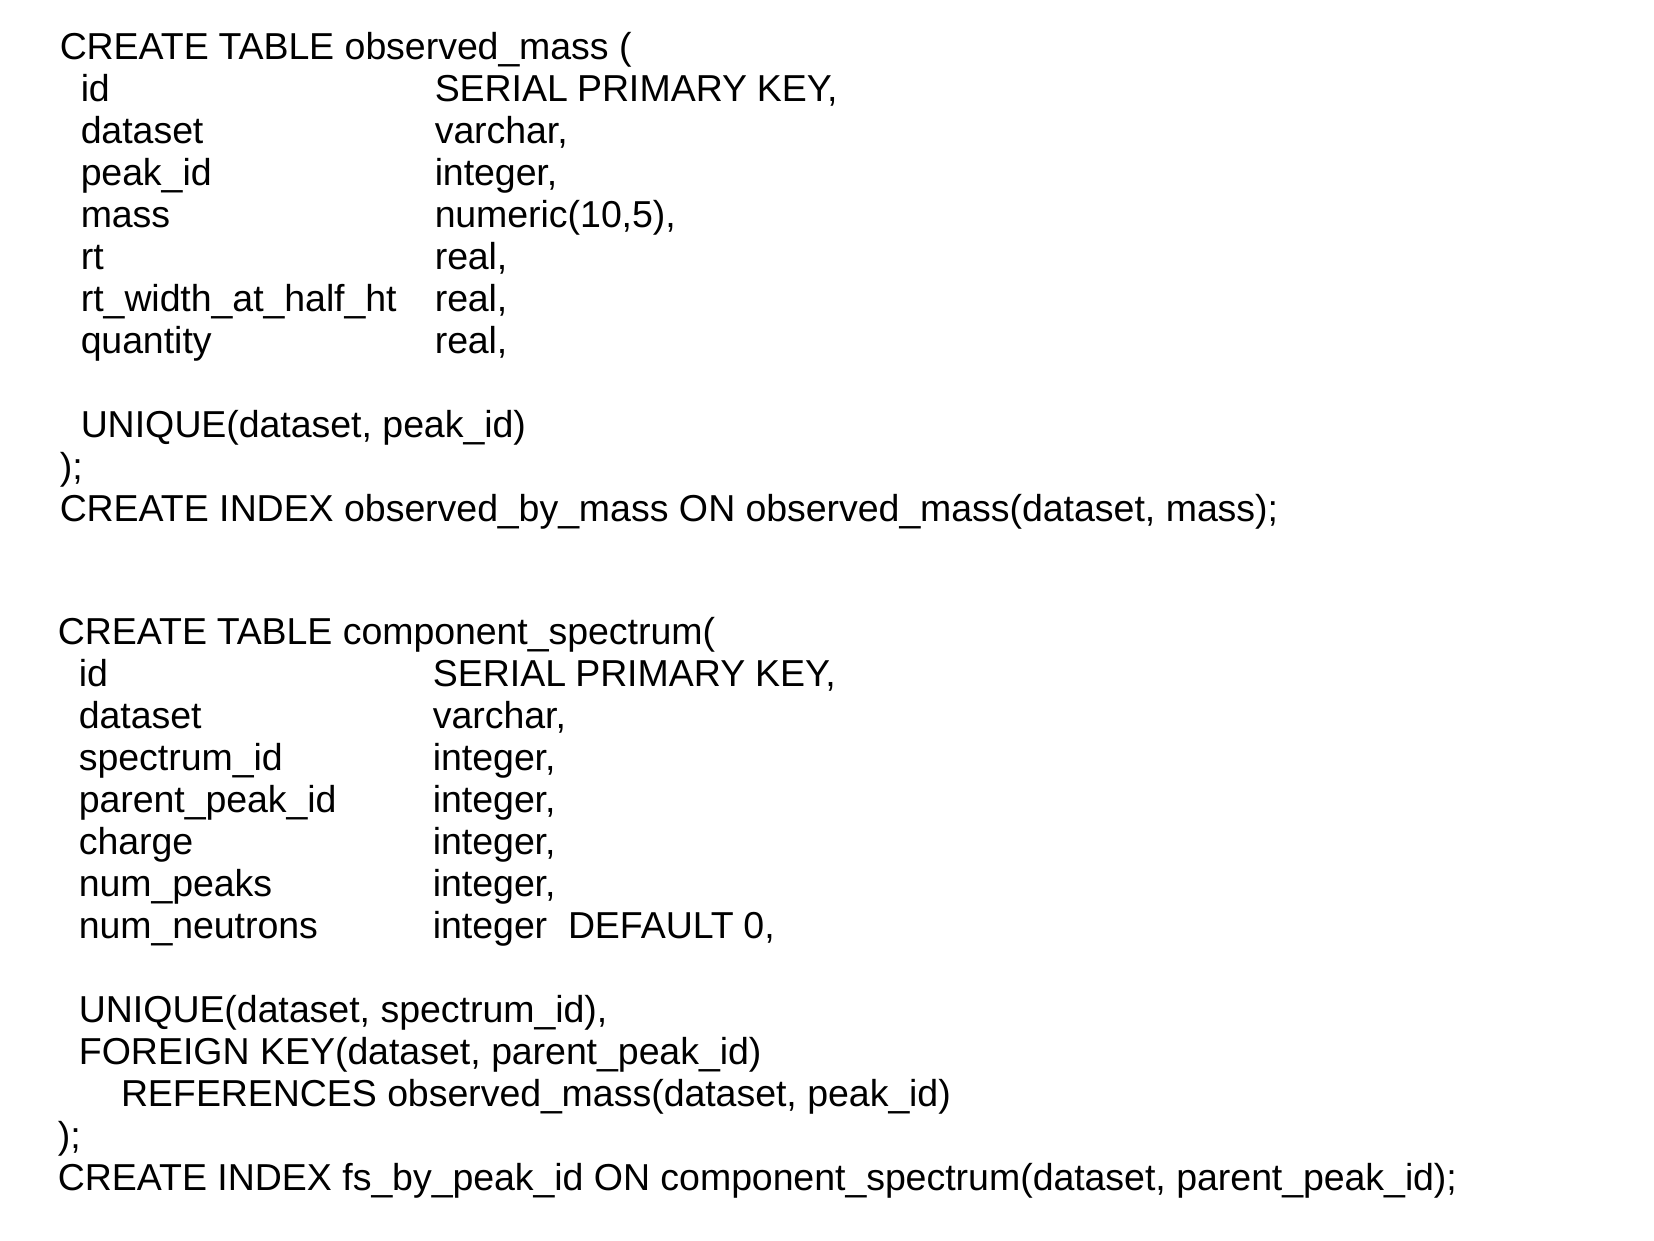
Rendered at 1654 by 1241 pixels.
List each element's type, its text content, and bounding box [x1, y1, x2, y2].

text_box CREATE TABLE component_spectrum( id SERIAL PRIMARY KEY, dataset varchar, spectrum_id integer, parent_peak_id integer, charge integer, num_peaks integer, num_neutrons integer DEFAULT 0, UNIQUE(dataset, spectrum_id), FOREIGN KEY(dataset, parent_peak_id) REFERENCES observed_mass(dataset, peak_id) ); CREATE INDEX fs_by_peak_id ON component_spectrum(dataset, parent_peak_id); [43, 603, 1473, 1212]
text_box CREATE TABLE observed_mass ( id SERIAL PRIMARY KEY, dataset varchar, peak_id integer, mass numeric(10,5), rt real, rt_width_at_half_ht real, quantity real, UNIQUE(dataset, peak_id) ); CREATE INDEX observed_by_mass ON observed_mass(dataset, mass); [45, 18, 1294, 580]
